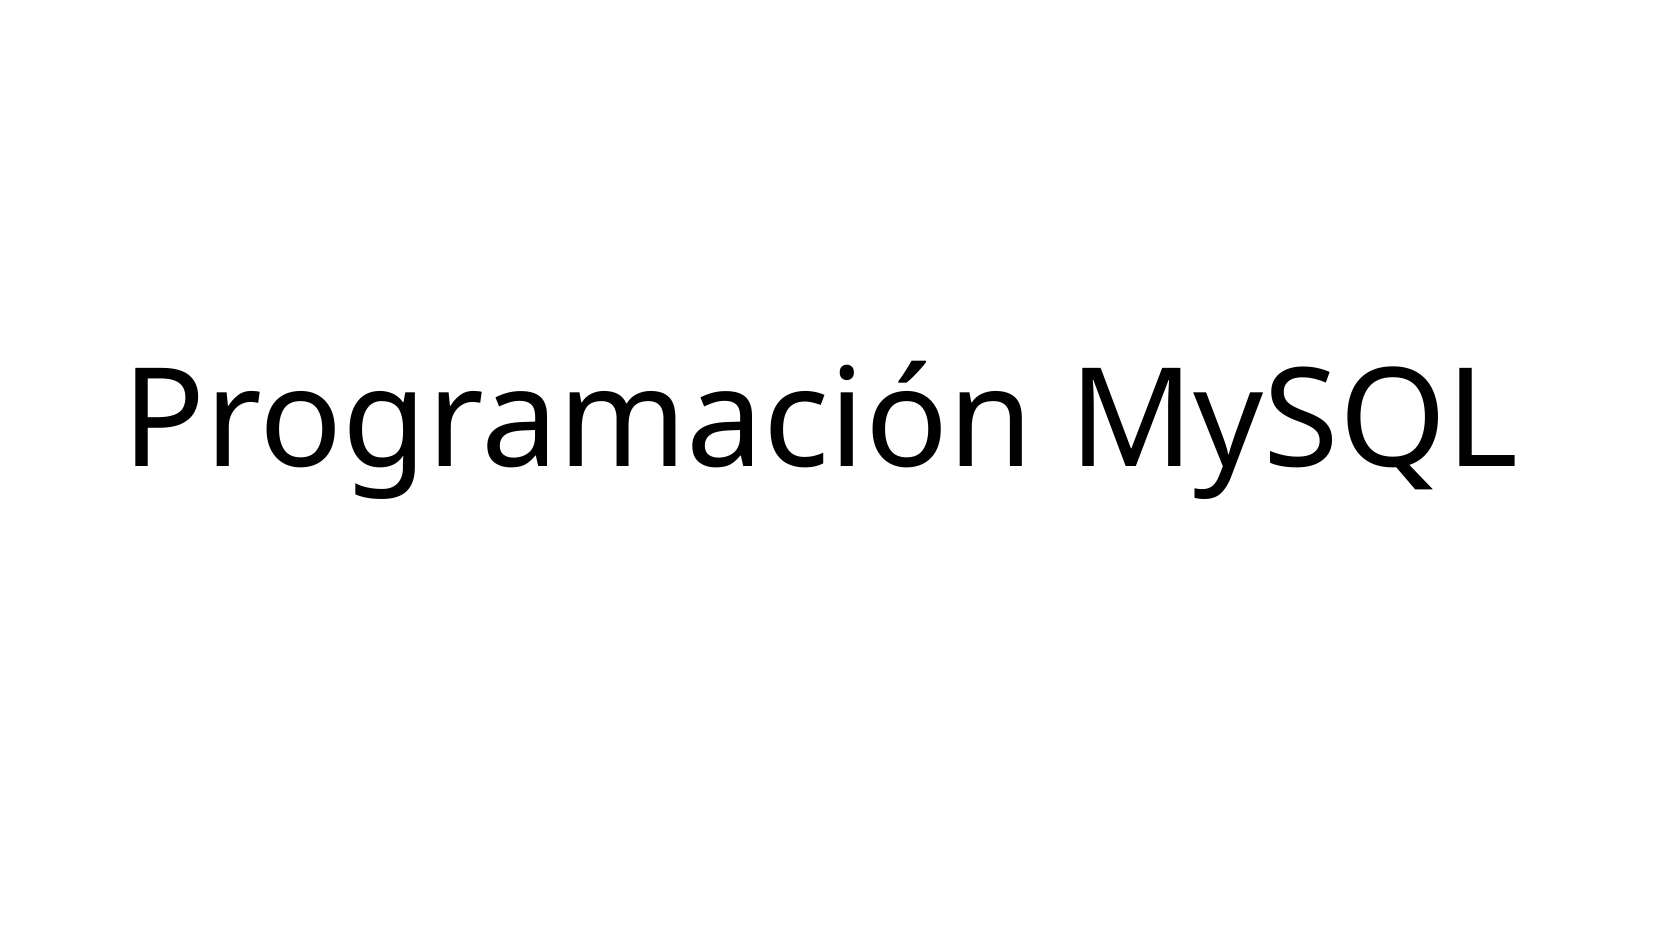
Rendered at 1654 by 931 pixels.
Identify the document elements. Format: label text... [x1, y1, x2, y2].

title Programación MySQL [76, 265, 1565, 562]
